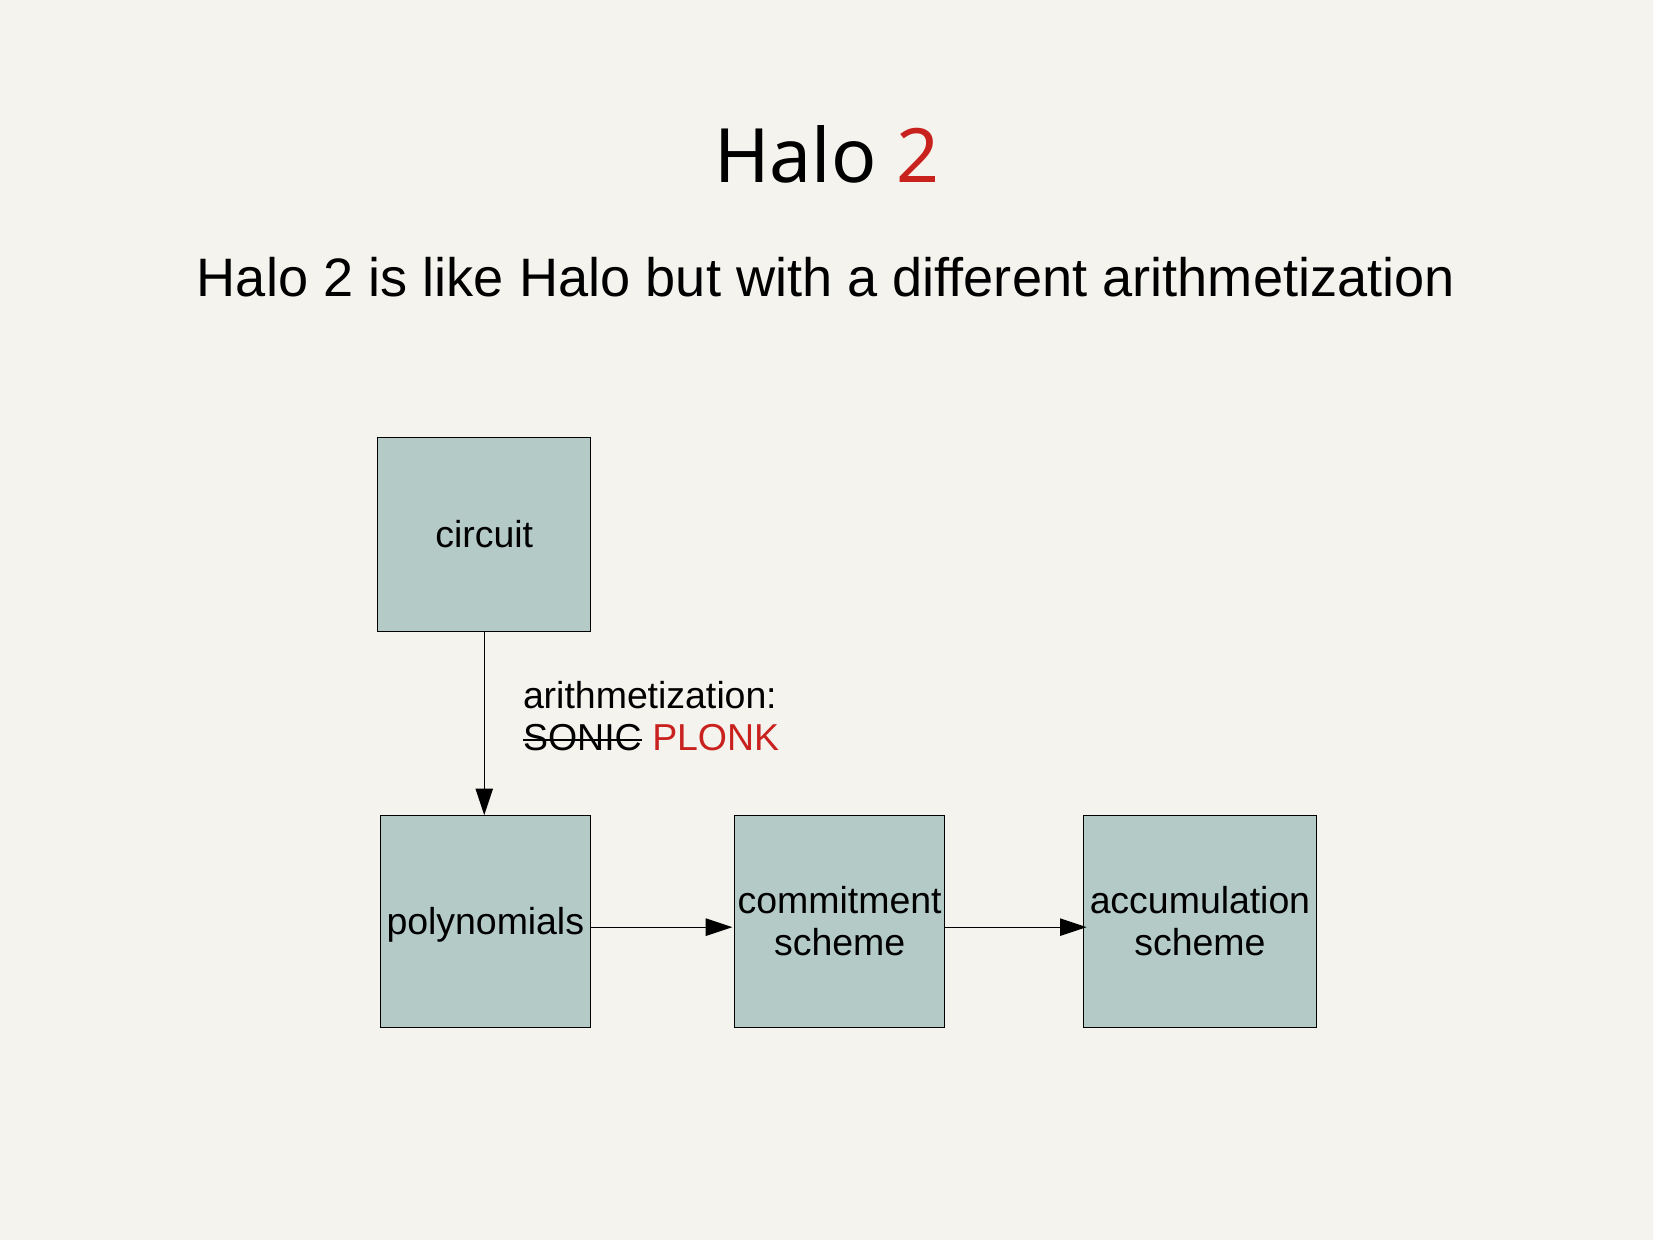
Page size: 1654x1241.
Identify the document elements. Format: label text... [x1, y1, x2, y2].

text_box accumulation scheme [1083, 815, 1317, 1028]
text_box circuit [377, 437, 591, 632]
text_box commitment scheme [734, 815, 945, 1028]
title Halo 2 [82, 49, 1571, 257]
text_box arithmetization: SONIC PLONK [508, 667, 804, 767]
text_box polynomials [380, 815, 591, 1028]
text_box Halo 2 is like Halo but with a different arithmetization [171, 240, 1483, 377]
